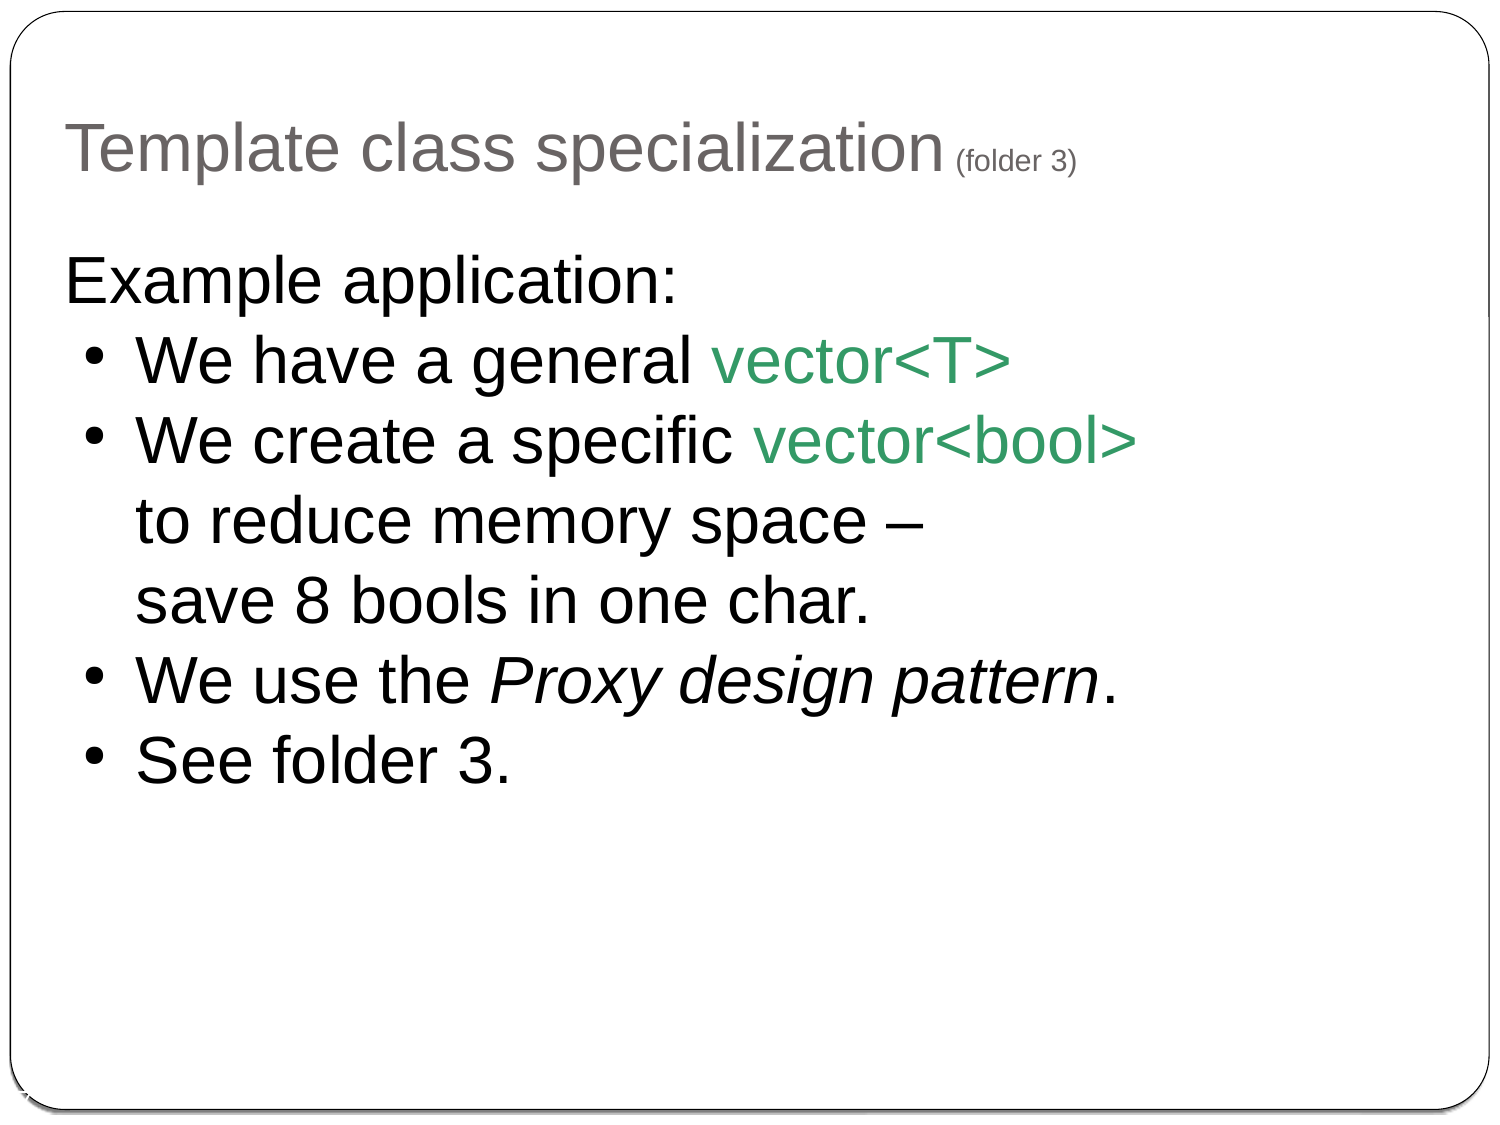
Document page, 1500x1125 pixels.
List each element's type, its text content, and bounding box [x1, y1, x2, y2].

list Example application: We have a general vector<T> We create a specific vector<bool> to reduce memory space – save 8 bools in one char. We use the Proxy design pattern. See folder 3. [50, 149, 1500, 1088]
slide_number <number> [0, 1074, 50, 1125]
title Template class specialization (folder 3) [50, 95, 1450, 200]
